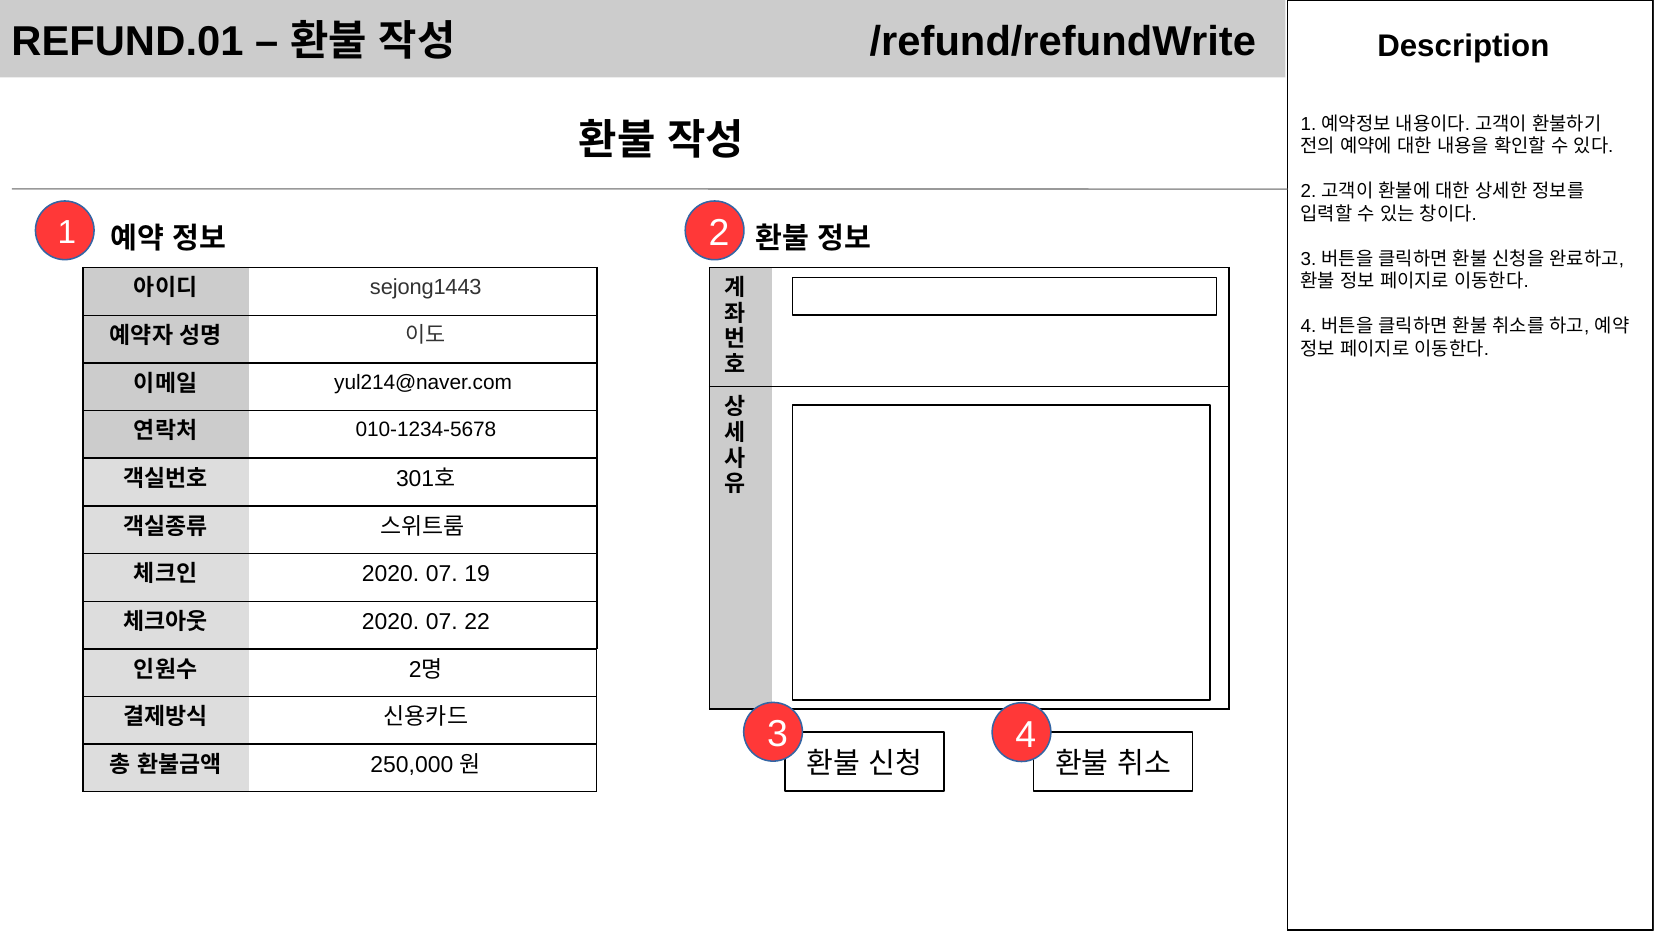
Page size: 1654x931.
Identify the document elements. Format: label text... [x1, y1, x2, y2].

text_box 2 [685, 200, 744, 260]
table_cell 2명 [249, 650, 596, 696]
text_box [792, 277, 1217, 315]
text_box [792, 404, 1210, 701]
table_cell 스위트룸 [249, 507, 596, 553]
table_cell 2020. 07. 19 [249, 554, 596, 601]
text_box 환불 취소 [1033, 732, 1193, 792]
table_cell 총 환불금액 [84, 745, 249, 791]
table_cell 이메일 [84, 364, 249, 410]
table_cell 인원수 [84, 650, 249, 696]
table_cell 체크아웃 [84, 602, 249, 648]
text_box 예약 정보 [88, 212, 396, 268]
text_box REFUND.01 – 환불 작성 /refund/refundWrite [0, 0, 1286, 78]
text_box 3 [743, 702, 803, 762]
table_cell 결제방식 [84, 697, 249, 743]
text_box 환불 신청 [784, 731, 945, 791]
table_cell [772, 387, 1228, 708]
table_cell 예약자 성명 [84, 316, 249, 362]
text_box 환불 작성 [507, 106, 815, 162]
table_header sejong1443 [249, 268, 596, 315]
table_header 객실번호 [84, 459, 249, 505]
table_header [772, 268, 1228, 386]
text_box 4 [992, 702, 1051, 762]
table_header 아이디 [84, 268, 249, 315]
text_box 1. 예약정보 내용이다. 고객이 환불하기 전의 예약에 대한 내용을 확인할 수 있다. 2. 고객이 환불에 대한 상세한 정보를 입력할 수 있는 창이다. 3. 버튼을 클릭하면 환불 신청을 완료하고, 환불 정보 페이지로 이동한다. 4. 버튼을 클릭하면 환불 취소를 하고, 예약 정보 페이지로 이동한다. [1287, 0, 1654, 930]
table_cell yul214@naver.com [249, 364, 596, 410]
text_box 1 [35, 200, 95, 260]
table_cell 체크인 [84, 554, 249, 601]
table_cell 연락처 [84, 411, 249, 457]
table_cell 010-1234-5678 [249, 411, 596, 457]
table_cell 250,000 원 [249, 745, 596, 791]
table_cell 신용카드 [249, 697, 596, 743]
table_header 계 좌 번 호 [710, 268, 772, 386]
text_box 환불 정보 [732, 212, 992, 260]
table_header 301호 [249, 459, 596, 505]
table_cell 이도 [249, 316, 596, 362]
table_cell 객실종류 [84, 507, 249, 553]
table_cell 상 세 사 유 [710, 387, 772, 708]
text_box Description [1291, 18, 1636, 78]
table_cell 2020. 07. 22 [249, 602, 596, 648]
